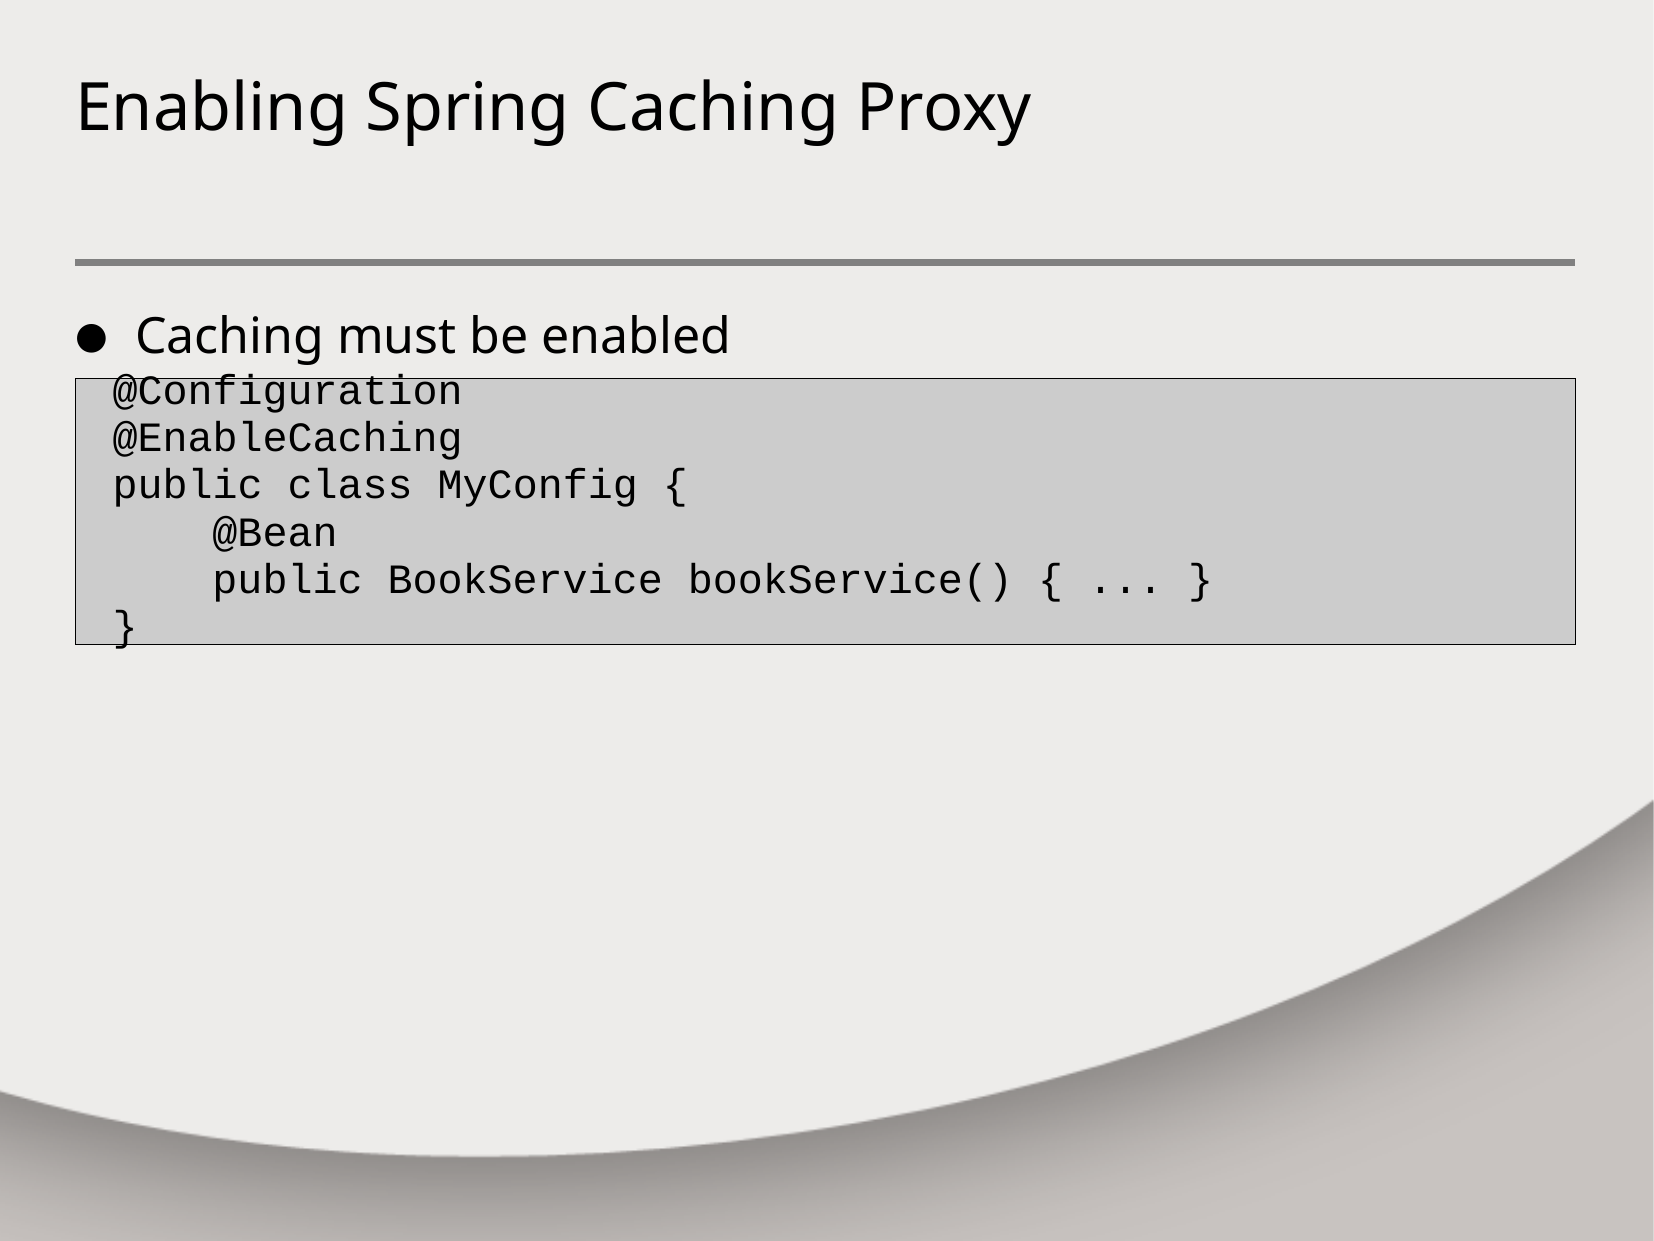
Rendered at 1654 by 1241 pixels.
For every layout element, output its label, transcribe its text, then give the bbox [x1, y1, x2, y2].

list Caching must be enabled [75, 300, 1576, 378]
list Caching must be enabled [75, 645, 1576, 1163]
text_box @Configuration @EnableCaching public class MyConfig { @Bean public BookService bookService() { ... } } [75, 378, 1576, 645]
title Enabling Spring Caching Proxy [75, 75, 1576, 226]
picture [0, 0, 1654, 1241]
